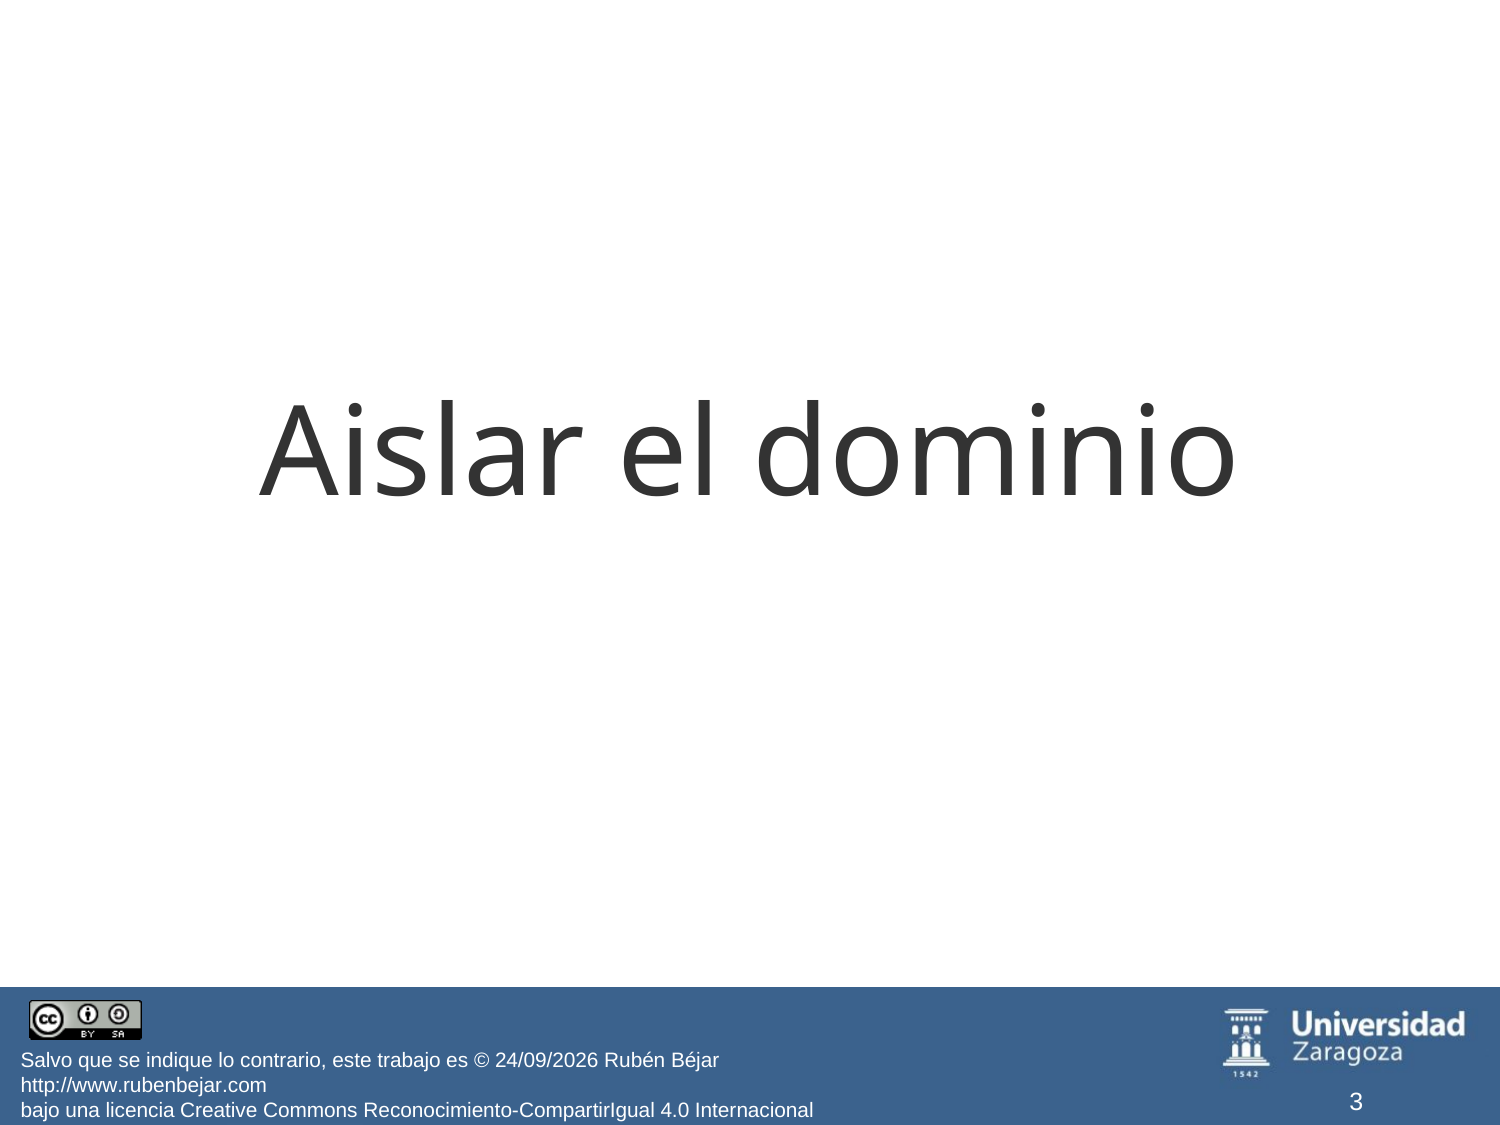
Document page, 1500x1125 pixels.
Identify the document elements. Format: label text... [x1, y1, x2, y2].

text_box Aislar el dominio [169, 307, 1331, 585]
picture [0, 987, 1500, 1125]
